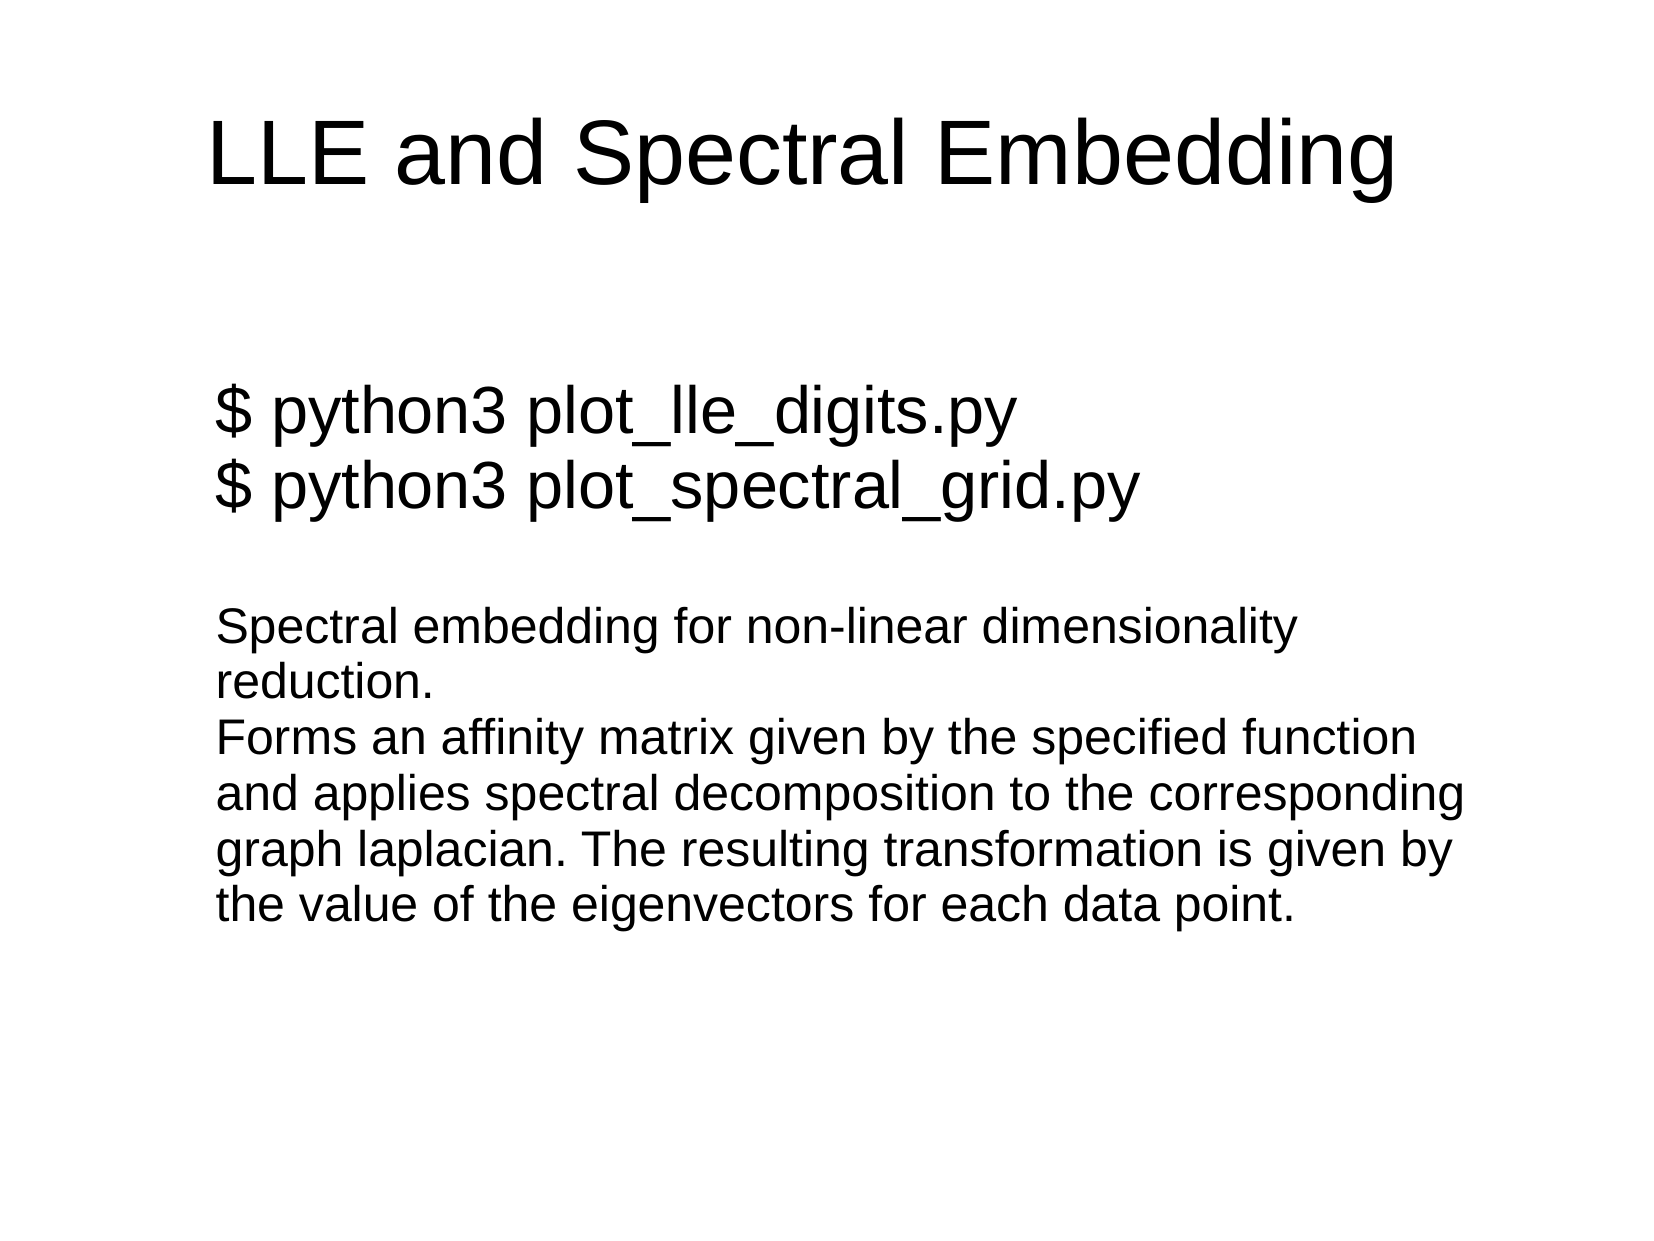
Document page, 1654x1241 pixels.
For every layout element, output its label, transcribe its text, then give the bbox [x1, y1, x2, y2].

text_box [224, 520, 1524, 760]
text_box $ python3 plot_lle_digits.py $ python3 plot_spectral_grid.py Spectral embedding for non-linear dimensionality reduction. Forms an affinity matrix given by the specified function and applies spectral decomposition to the corresponding graph laplacian. The resulting transformation is given by the value of the eigenvectors for each data point. [200, 366, 1501, 940]
title LLE and Spectral Embedding [59, 49, 1548, 257]
